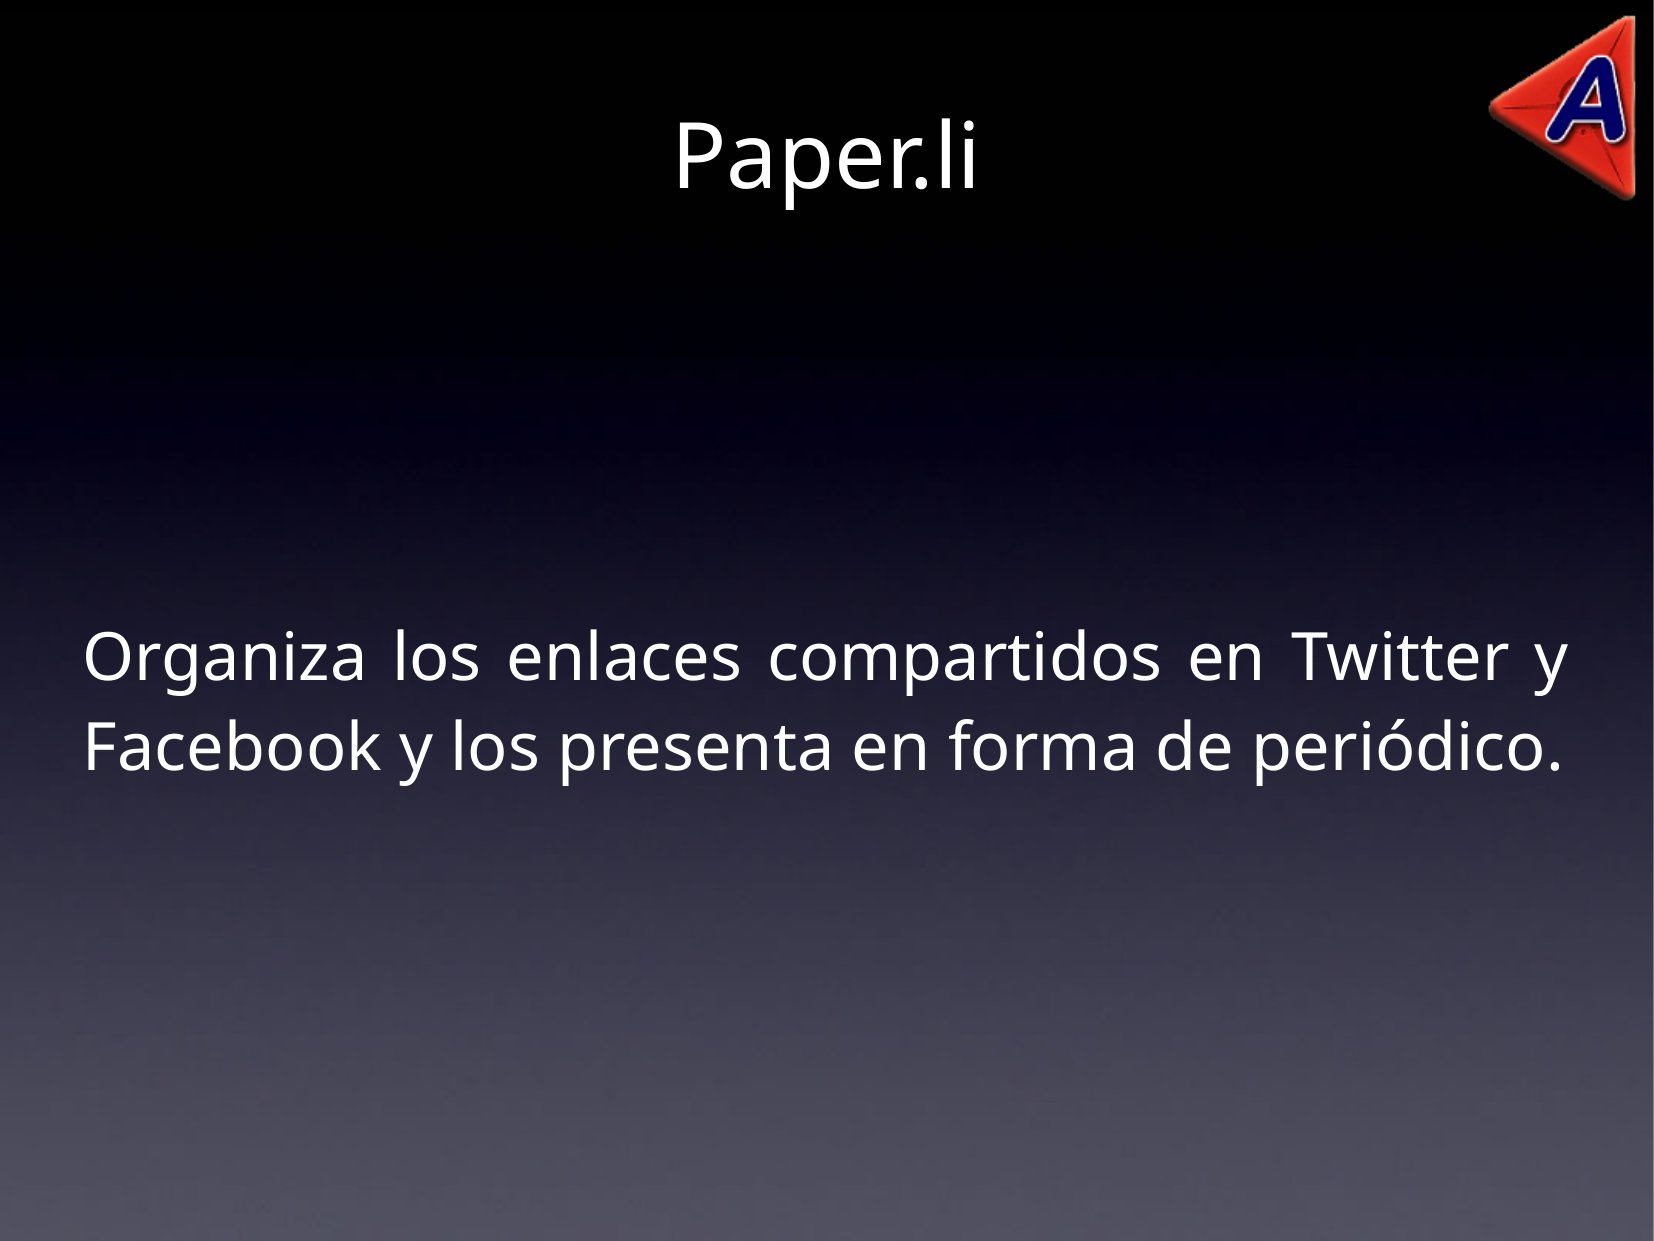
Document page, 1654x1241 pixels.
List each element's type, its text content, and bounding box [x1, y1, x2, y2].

subtitle Organiza los enlaces compartidos en Twitter y Facebook y los presenta en forma de periódico. [82, 290, 1571, 1109]
title Paper.li [82, 56, 1571, 250]
picture [0, 0, 1654, 1241]
